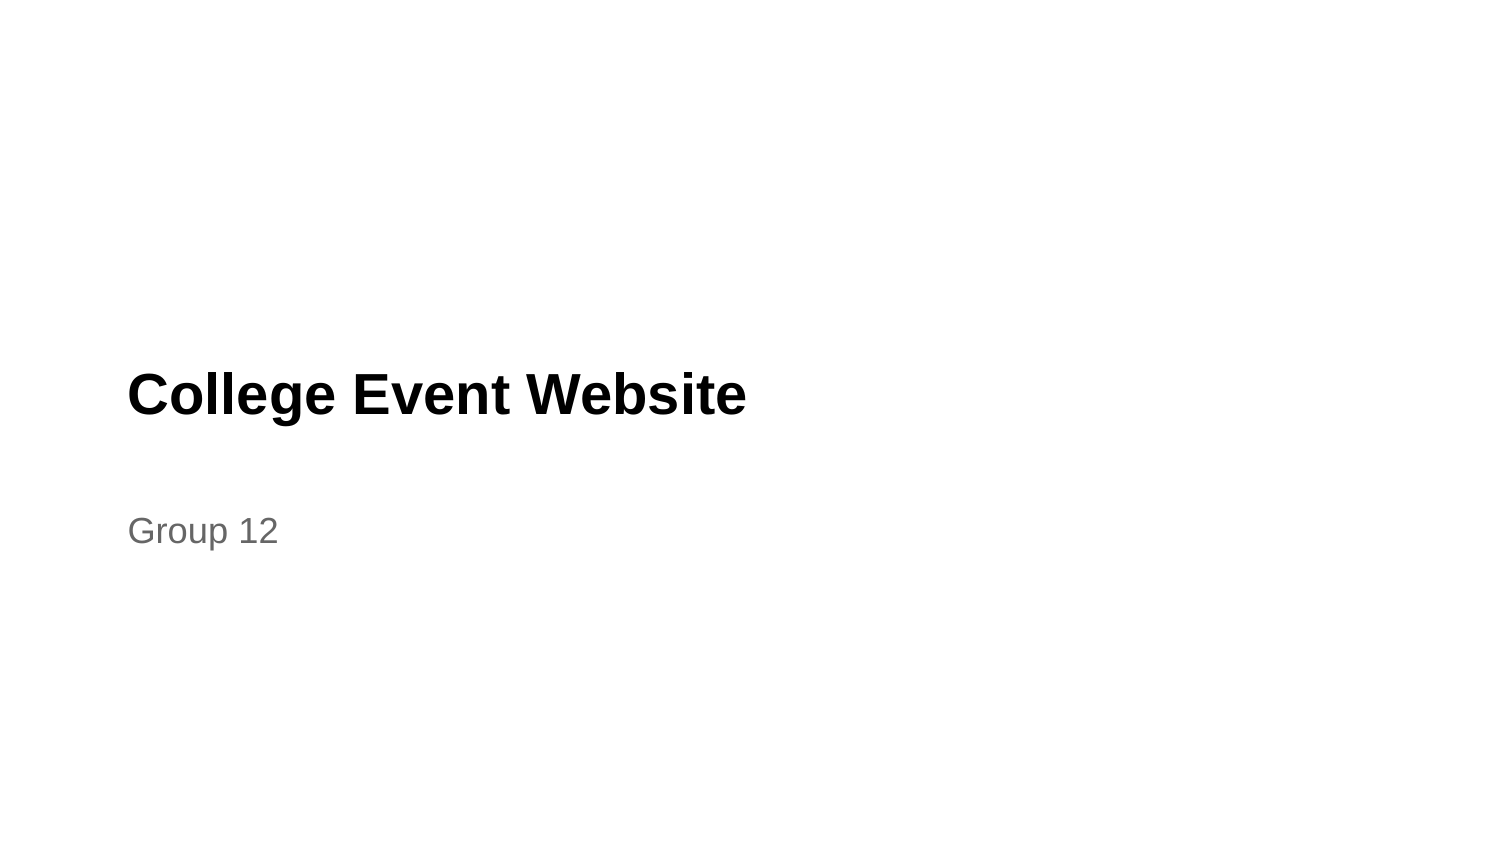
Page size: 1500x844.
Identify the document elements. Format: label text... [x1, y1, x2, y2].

title College Event Website [112, 259, 1388, 450]
subtitle Group 12 [112, 465, 1388, 595]
